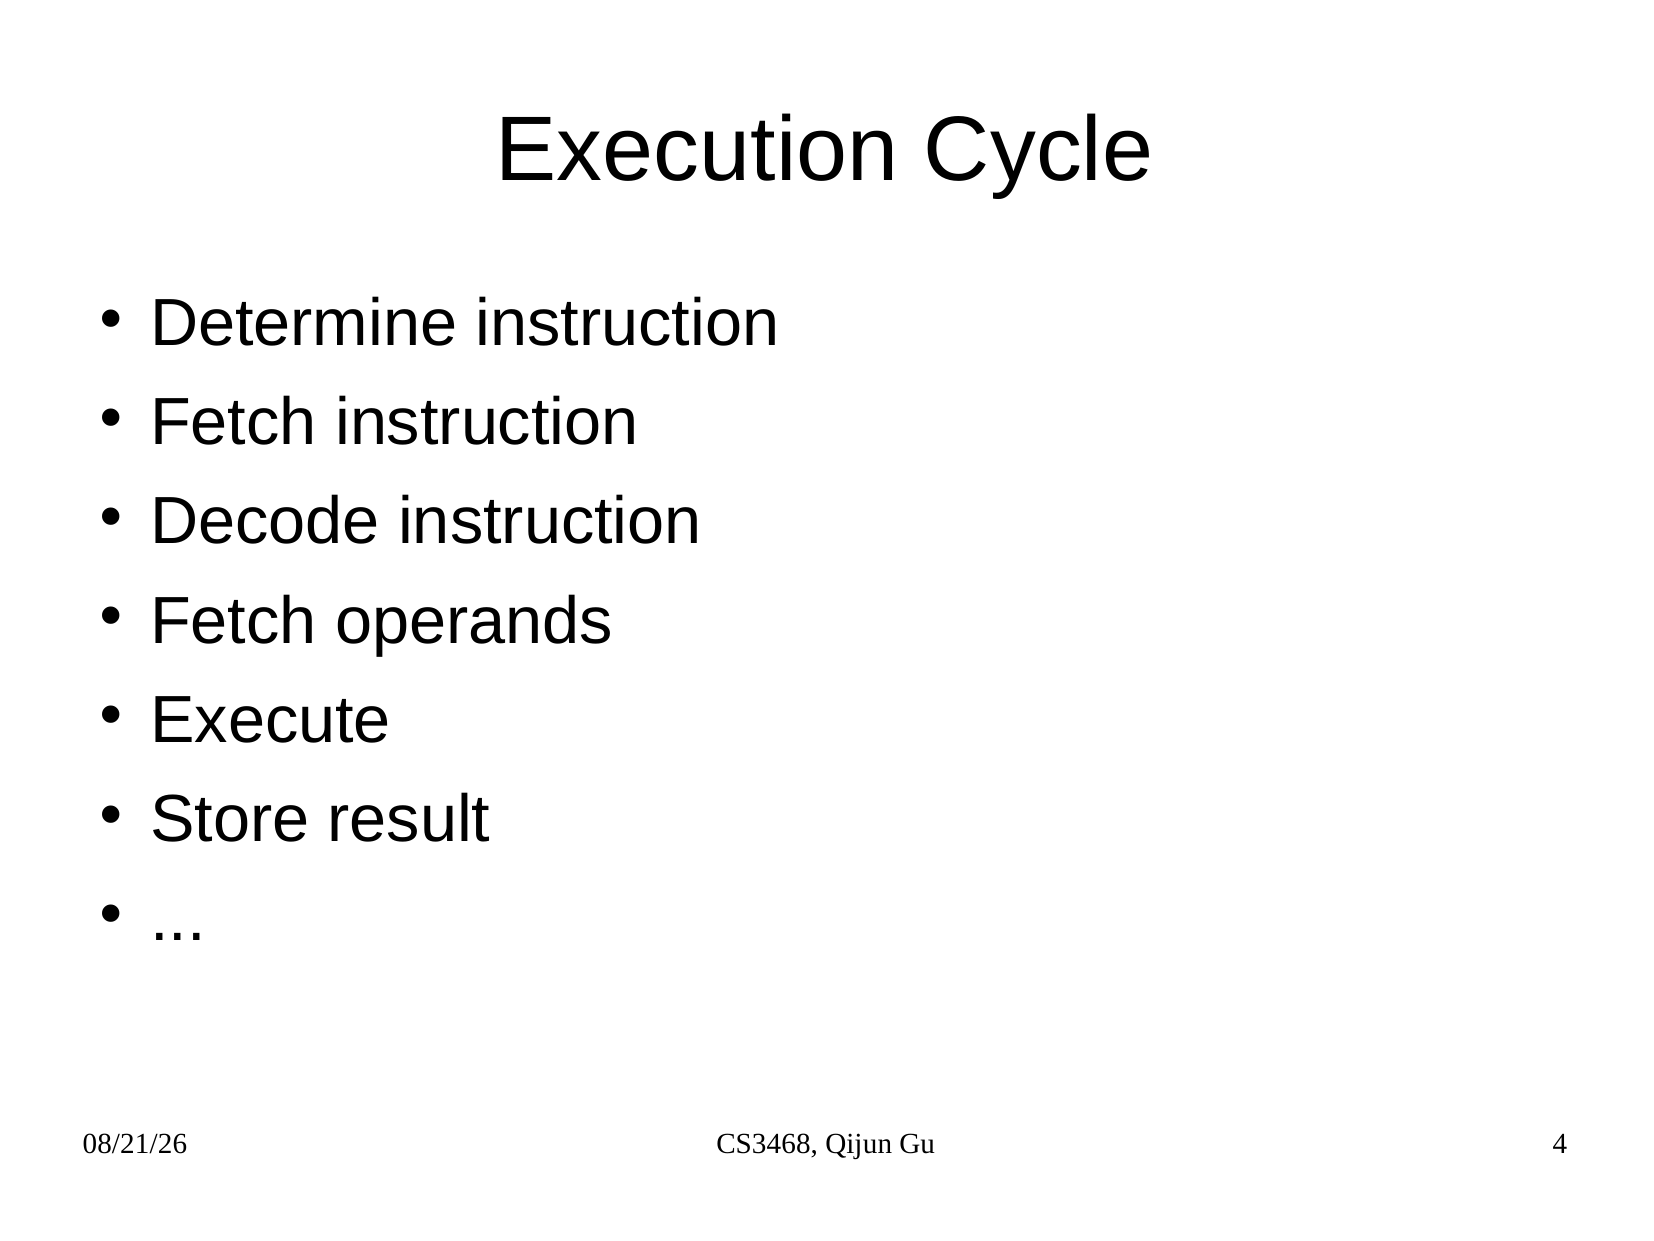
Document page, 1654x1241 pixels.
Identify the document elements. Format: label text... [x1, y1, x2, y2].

title Execution Cycle [82, 56, 1568, 247]
list Determine instruction Fetch instruction Decode instruction Fetch operands Execute Store result ... [82, 290, 1568, 1092]
